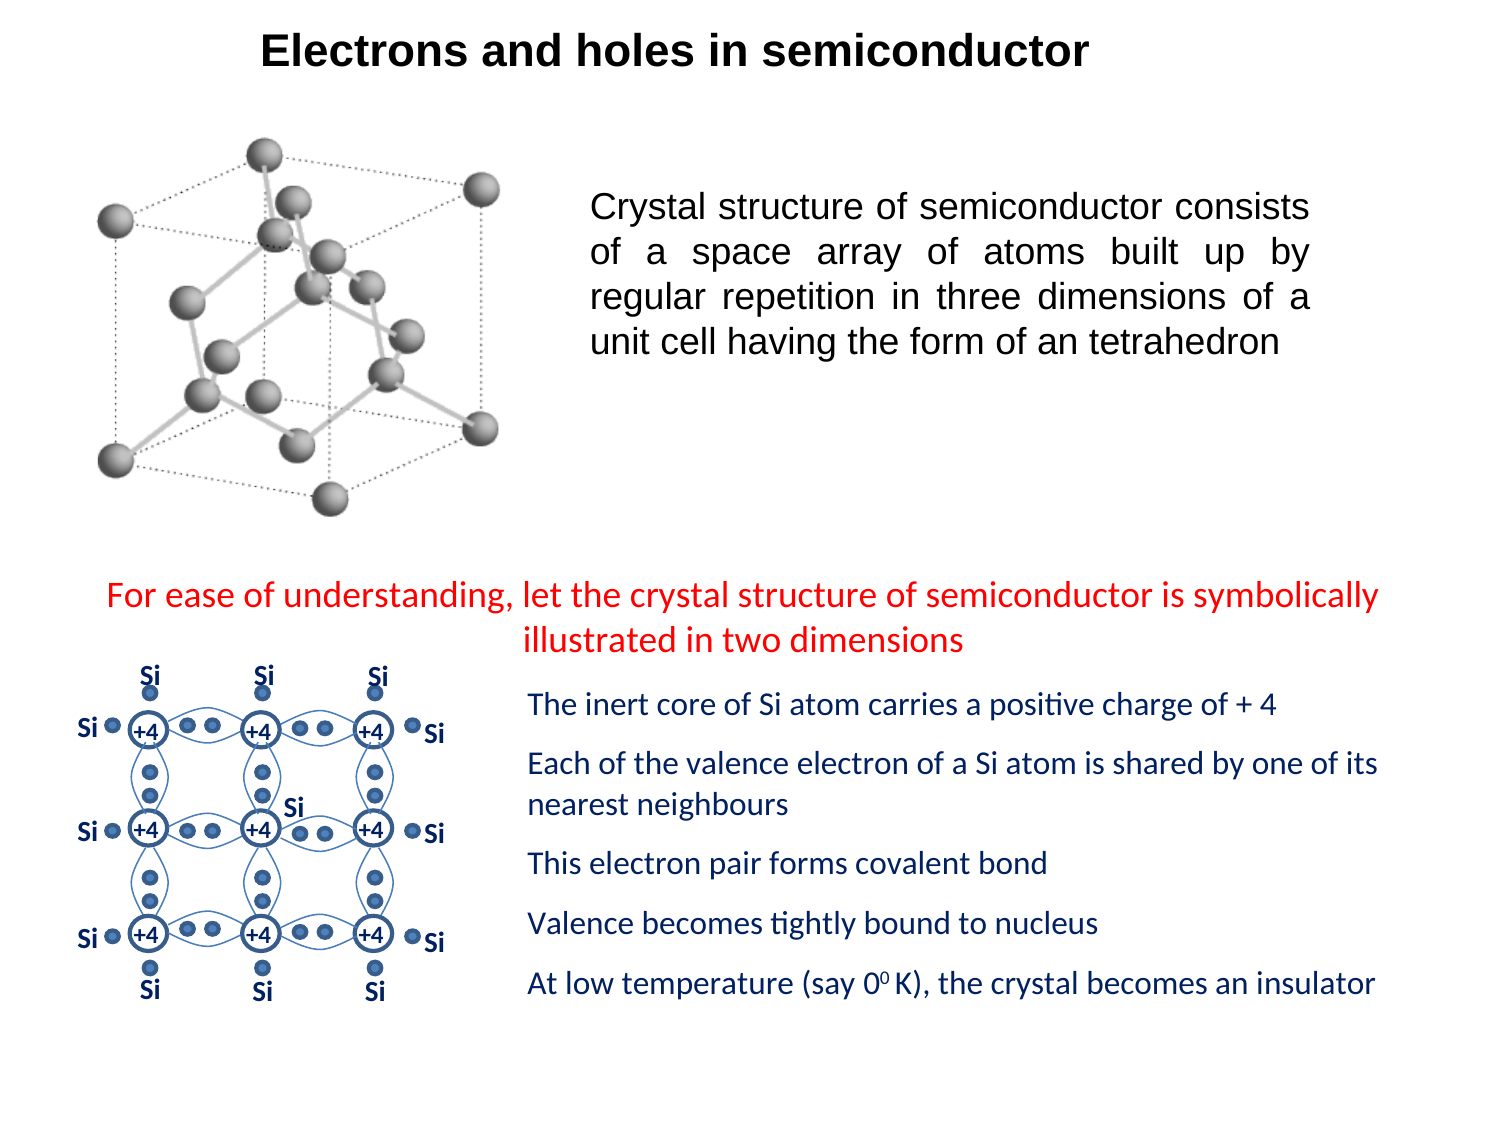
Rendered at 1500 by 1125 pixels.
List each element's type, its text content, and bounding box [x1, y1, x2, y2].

text_box +4 [231, 707, 294, 754]
text_box [256, 871, 269, 884]
text_box Si [409, 915, 485, 967]
text_box Si [268, 780, 344, 831]
text_box [368, 766, 382, 779]
text_box Si [125, 668, 188, 700]
text_box [181, 825, 194, 837]
text_box Si [239, 668, 302, 700]
text_box Si [353, 668, 416, 700]
text_box For ease of understanding, let the crystal structure of semiconductor is symbolically illustrated in two dimensions [62, 562, 1426, 668]
text_box +4 [343, 707, 407, 754]
text_box [206, 719, 219, 732]
text_box [106, 930, 119, 943]
text_box [368, 895, 382, 908]
text_box Crystal structure of semiconductor consists of a space array of atoms built up by regular repetition in three dimensions of a unit cell having the form of an tetrahedron [575, 174, 1326, 371]
text_box +4 [231, 911, 294, 957]
text_box +4 [343, 805, 407, 852]
text_box [256, 895, 269, 908]
text_box Si [409, 706, 485, 757]
picture [87, 128, 513, 526]
text_box Si [350, 964, 413, 1016]
text_box Si [62, 700, 138, 752]
text_box Si [237, 964, 301, 1015]
text_box The inert core of Si atom carries a positive charge of + 4 Each of the valence electron of a Si atom is shared by one of its nearest neighbours This electron pair forms covalent bond Valence becomes tightly bound to nucleus At low temperature (say 00 K), the crystal becomes an insulator [512, 674, 1413, 1010]
text_box [206, 825, 219, 837]
text_box [368, 871, 382, 884]
text_box [318, 722, 332, 735]
text_box [406, 719, 419, 732]
text_box [293, 831, 307, 840]
text_box [256, 789, 268, 802]
text_box Si [125, 963, 188, 1014]
text_box [143, 895, 157, 908]
text_box [143, 766, 157, 779]
text_box [406, 824, 419, 837]
text_box [181, 922, 194, 935]
text_box [143, 871, 157, 884]
text_box +4 [118, 805, 182, 852]
text_box Si [409, 806, 485, 857]
text_box [106, 719, 119, 732]
text_box +4 [118, 707, 182, 754]
text_box [293, 722, 307, 735]
text_box Electrons and holes in semiconductor [249, 12, 1101, 76]
text_box [106, 824, 119, 837]
text_box [368, 789, 382, 802]
text_box [143, 789, 157, 802]
text_box [206, 922, 219, 935]
text_box [181, 719, 194, 732]
text_box [256, 766, 269, 779]
text_box [406, 930, 419, 943]
text_box [318, 831, 332, 840]
text_box Si [62, 804, 138, 856]
text_box +4 [343, 911, 407, 957]
text_box [293, 926, 307, 938]
text_box +4 [118, 911, 182, 957]
text_box +4 [231, 805, 294, 852]
text_box [318, 926, 332, 938]
text_box Si [62, 911, 138, 963]
